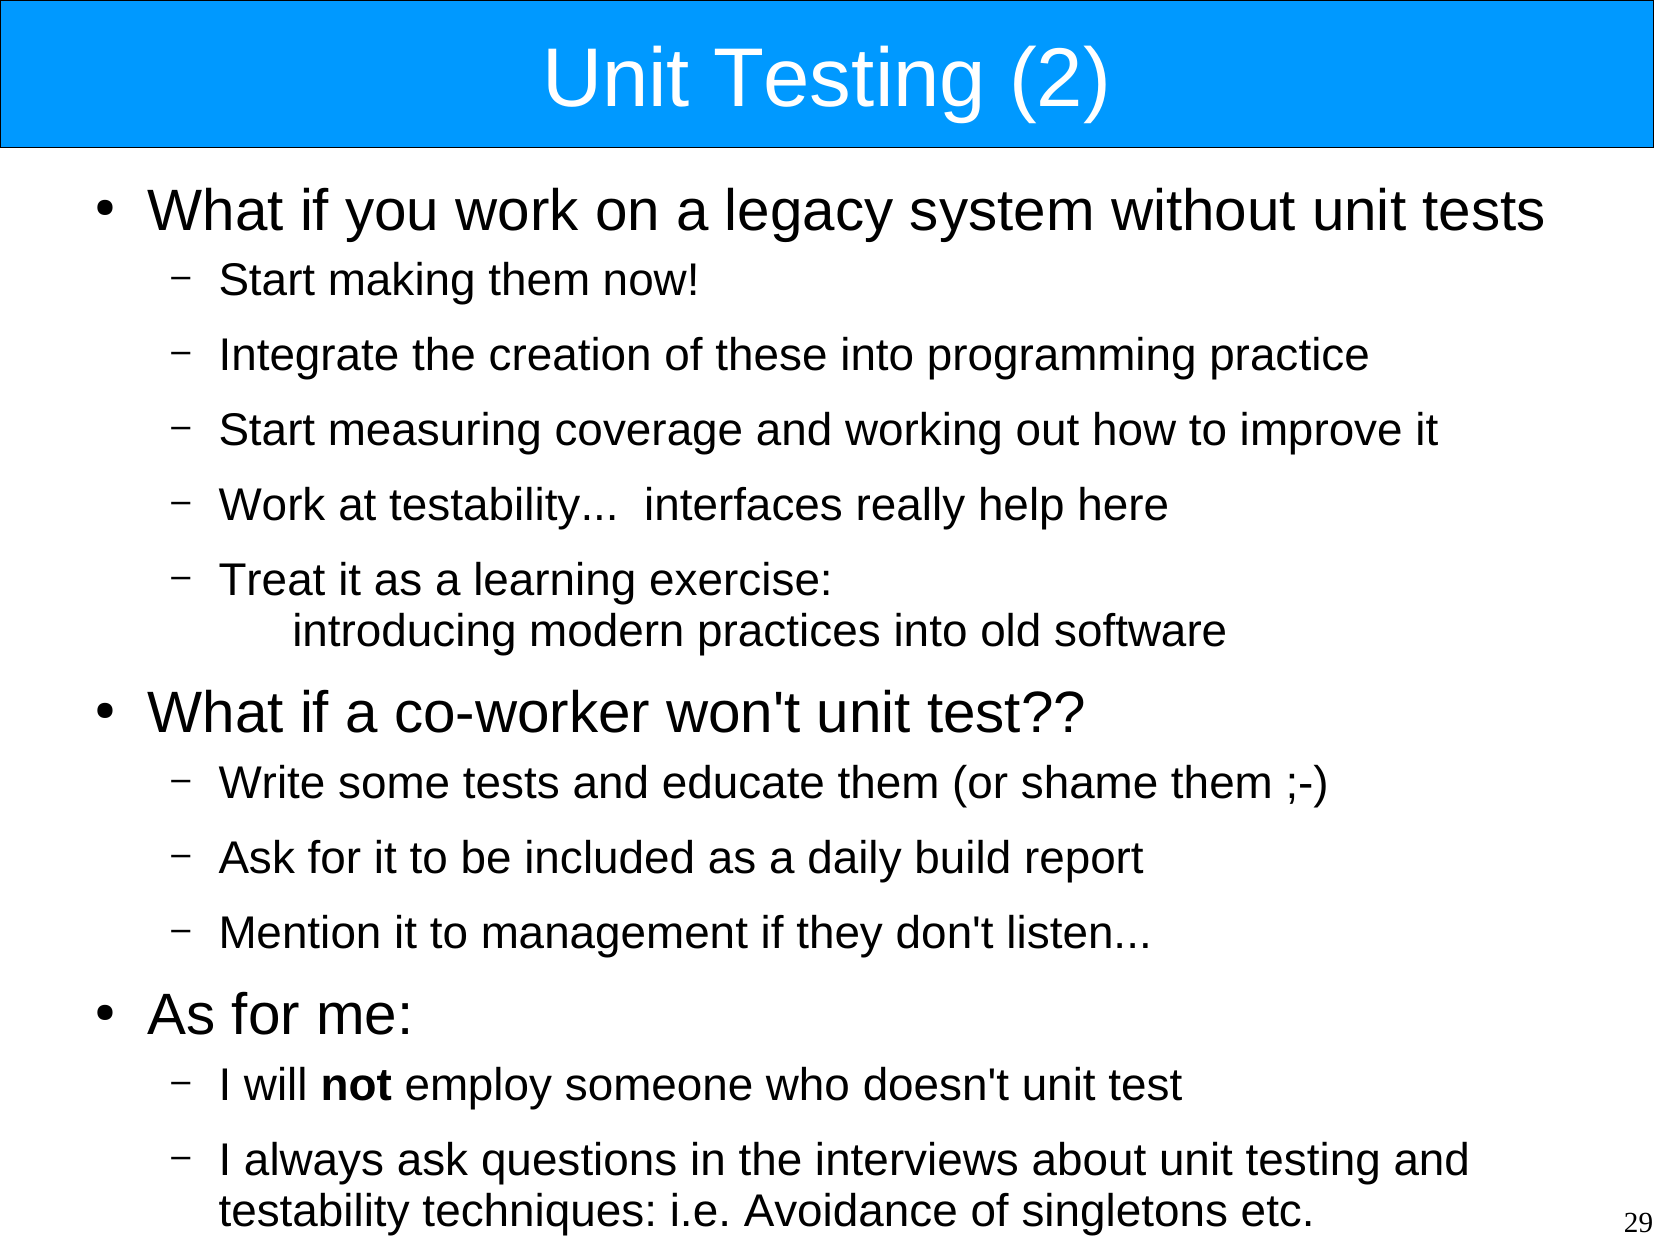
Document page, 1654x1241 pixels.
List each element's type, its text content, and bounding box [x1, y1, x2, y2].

title Unit Testing (2) [82, 21, 1571, 135]
list What if you work on a legacy system without unit tests Start making them now! Integrate the creation of these into programming practice Start measuring coverage and working out how to improve it Work at testability... interfaces really help here Treat it as a learning exercise: introducing modern practices into old software What if a co-worker won't unit test?? Write some tests and educate them (or shame them ;-) Ask for it to be included as a daily build report Mention it to management if they don't listen... As for me: I will not employ someone who doesn't unit test I always ask questions in the interviews about unit testing and testability techniques: i.e. Avoidance of singletons etc. [76, 177, 1565, 1236]
